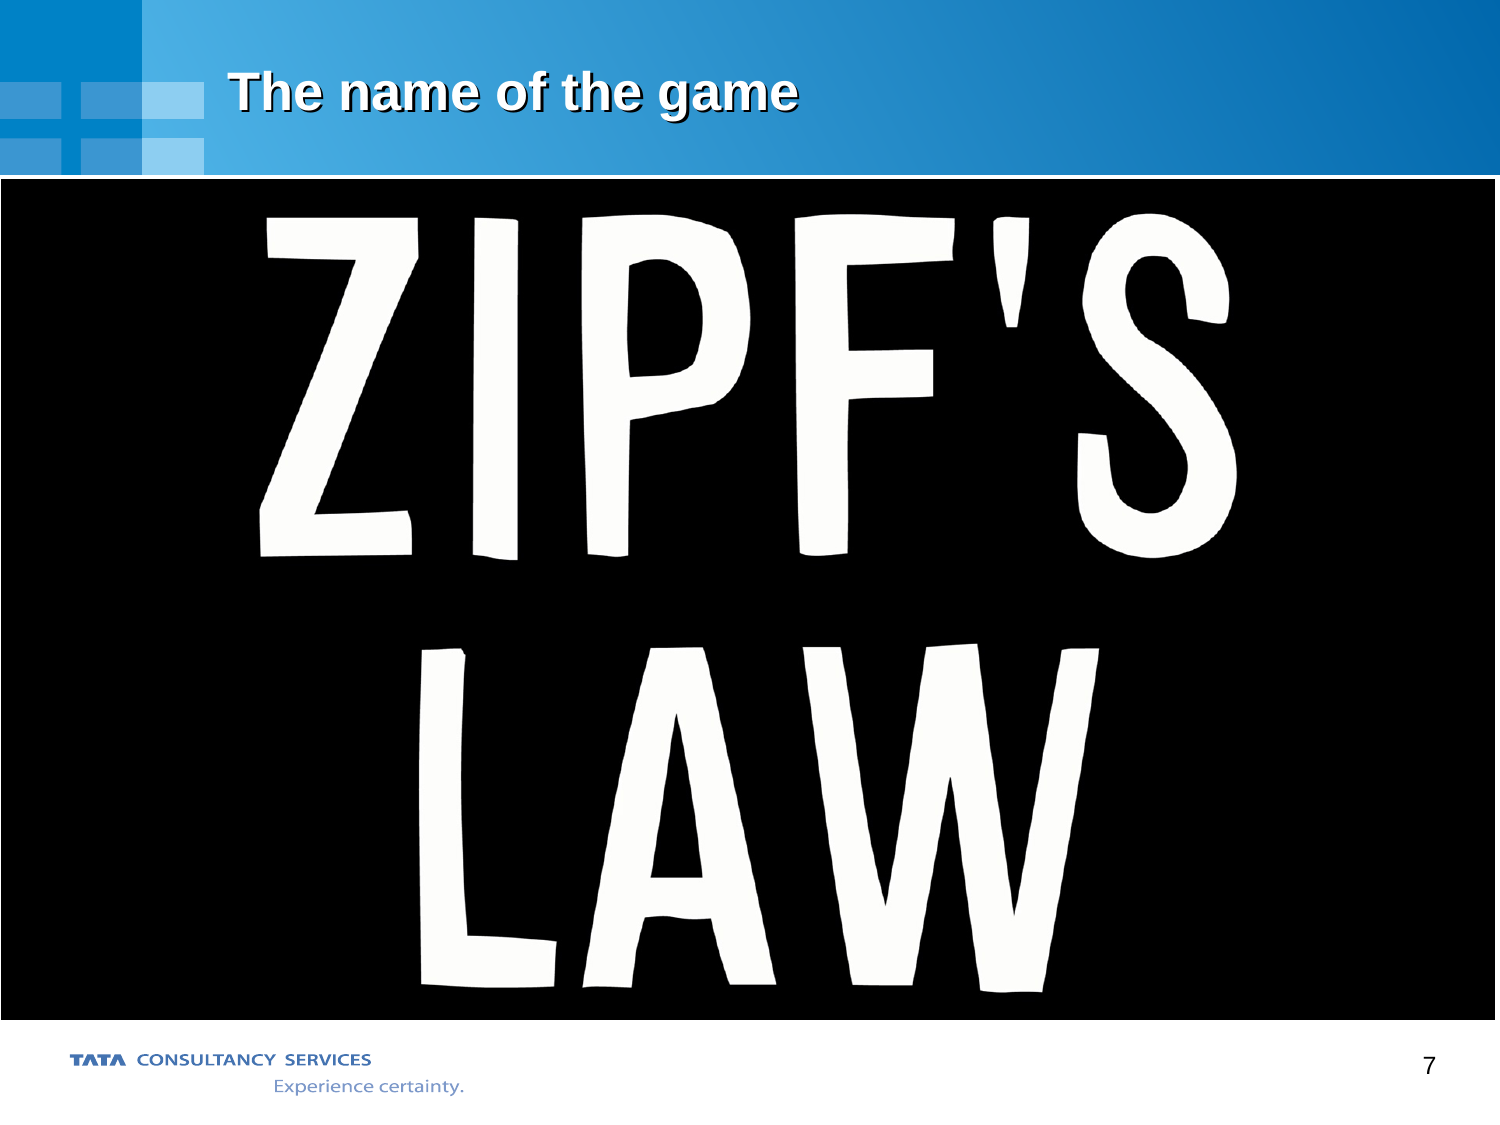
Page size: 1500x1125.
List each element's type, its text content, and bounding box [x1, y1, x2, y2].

picture [1, 179, 1495, 1021]
title The name of the game [212, 54, 1447, 131]
